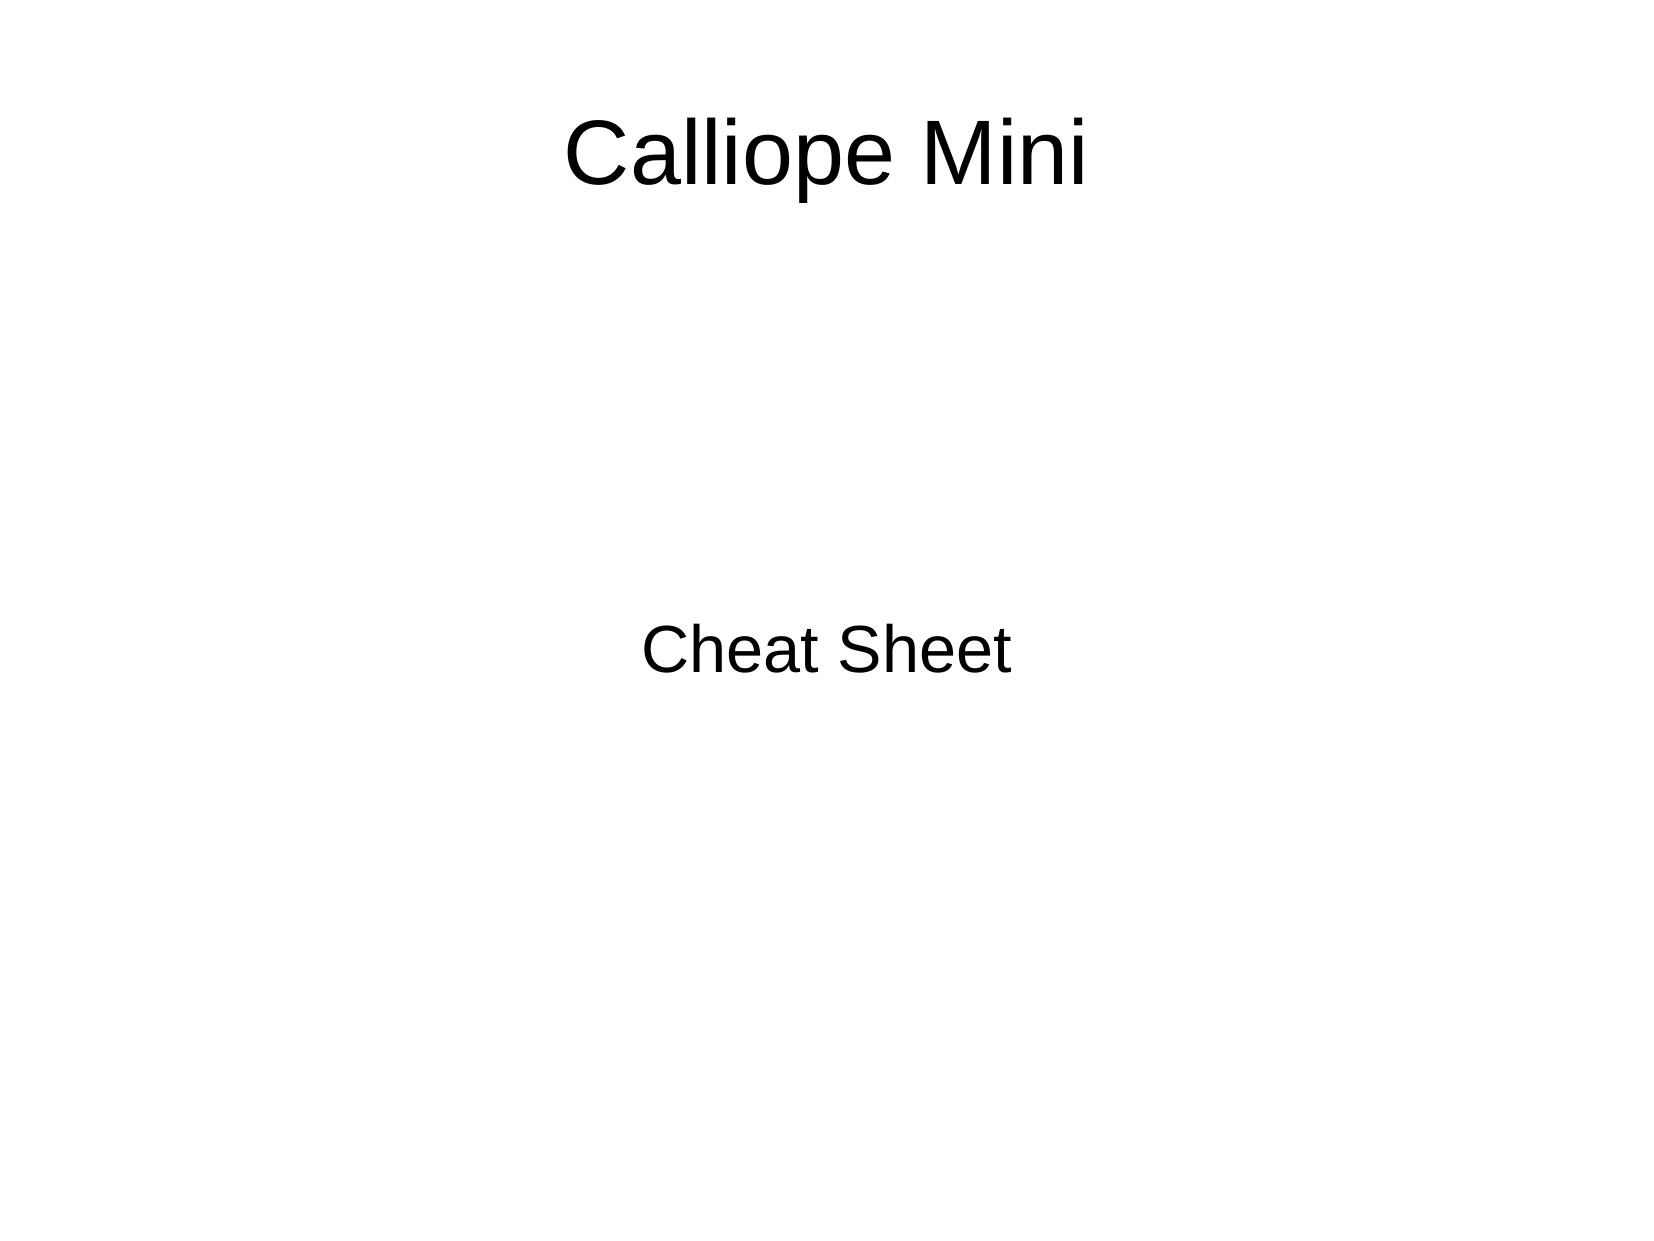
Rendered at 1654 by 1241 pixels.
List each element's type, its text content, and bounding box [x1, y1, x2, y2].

title Calliope Mini [82, 49, 1571, 257]
subtitle Cheat Sheet [82, 290, 1571, 1010]
